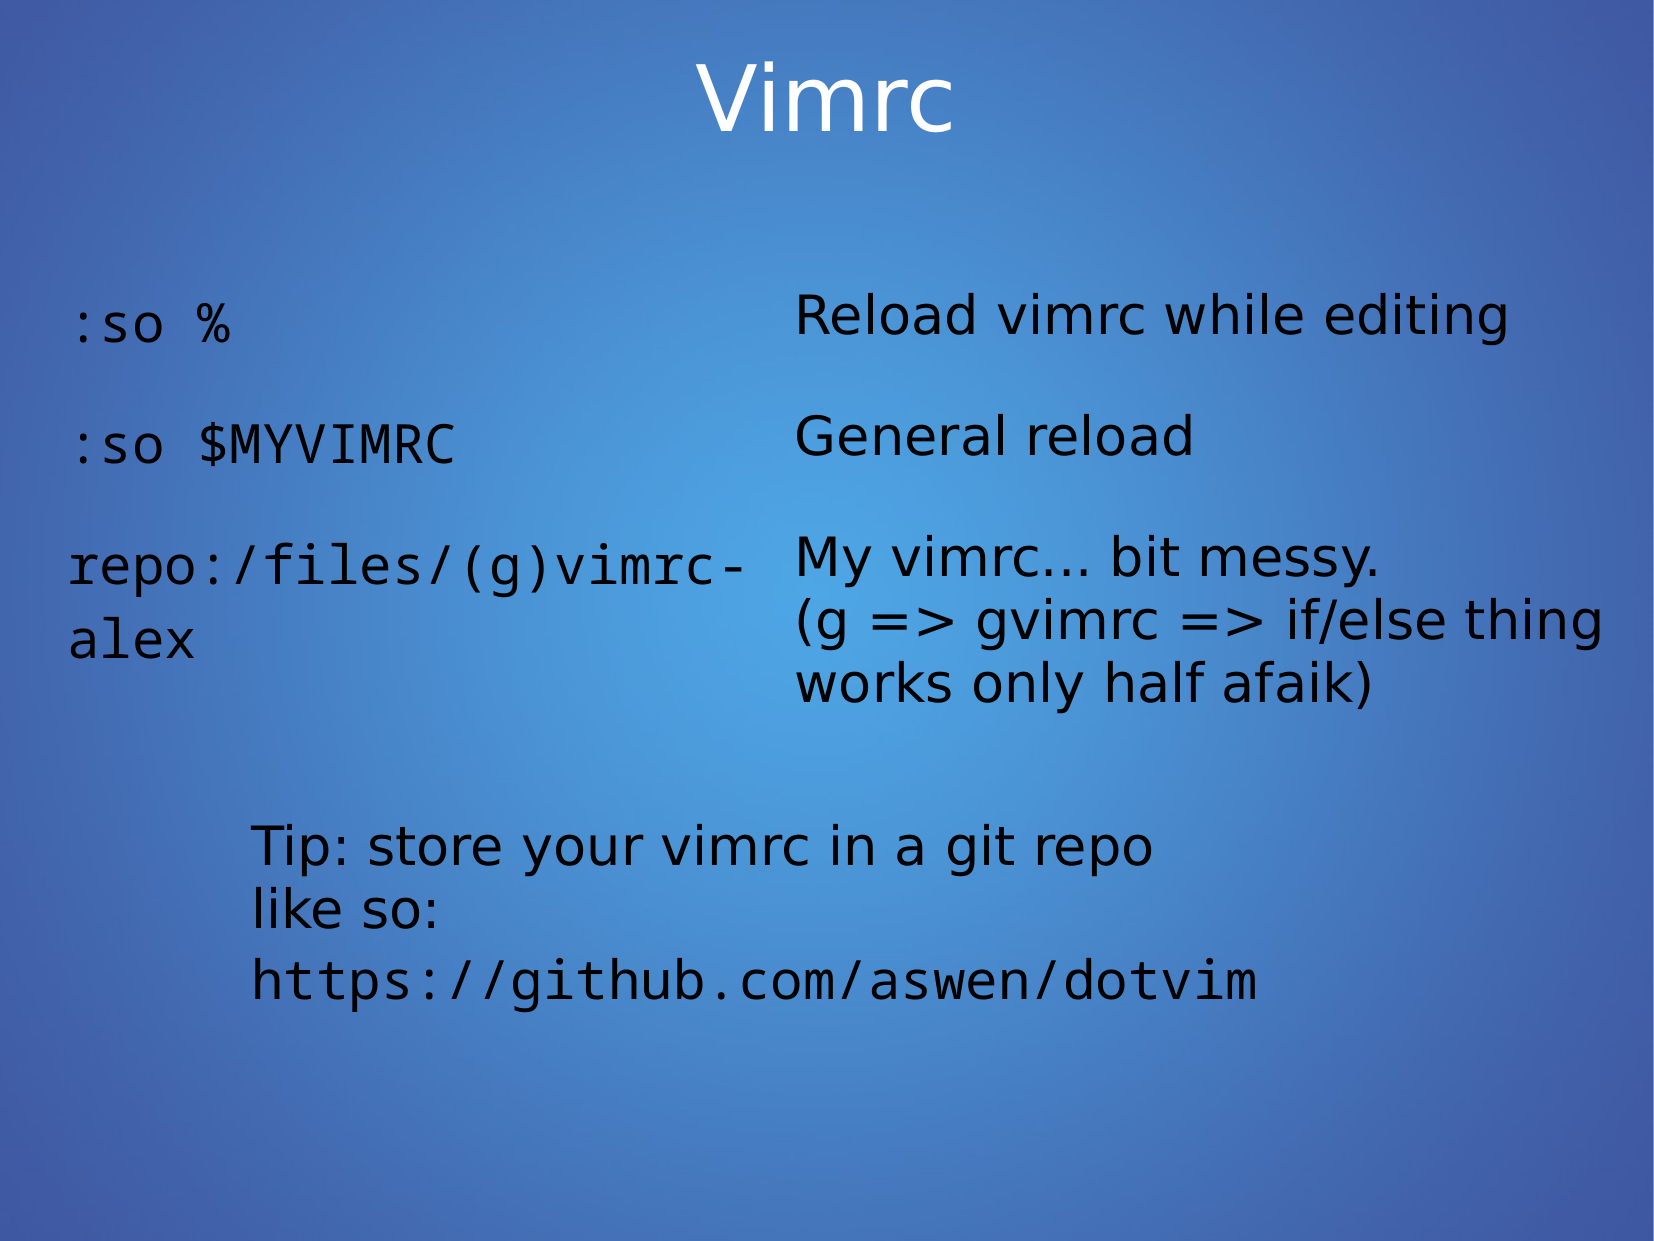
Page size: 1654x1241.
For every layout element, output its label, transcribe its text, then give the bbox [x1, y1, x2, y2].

table_header :so % [61, 279, 789, 400]
table_cell :so $MYVIMRC [61, 400, 789, 521]
title Vimrc [82, 23, 1571, 175]
table_cell My vimrc... bit messy. (g => gvimrc => if/else thing works only half afaik) [789, 521, 1617, 725]
text_box Tip: store your vimrc in a git repo like so: https://github.com/aswen/dotvim [236, 808, 1276, 1004]
table_cell General reload [789, 400, 1617, 521]
picture [0, 0, 1654, 1241]
table_header Reload vimrc while editing [789, 279, 1617, 400]
table_cell repo:/files/(g)vimrc-alex [61, 521, 789, 725]
